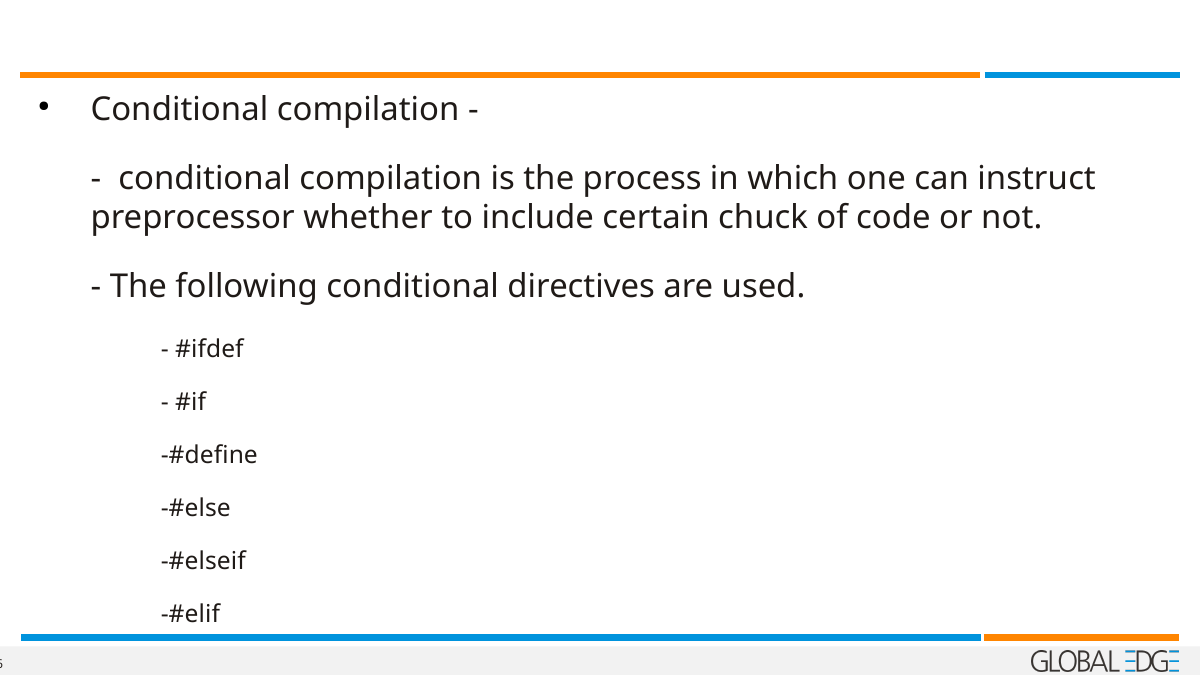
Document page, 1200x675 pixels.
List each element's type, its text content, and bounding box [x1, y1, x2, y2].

list Conditional compilation - - conditional compilation is the process in which one can instruct preprocessor whether to include certain chuck of code or not. - The following conditional directives are used. - #ifdef - #if -#define -#else -#elseif -#elif [20, 87, 1179, 628]
picture [1031, 650, 1179, 672]
